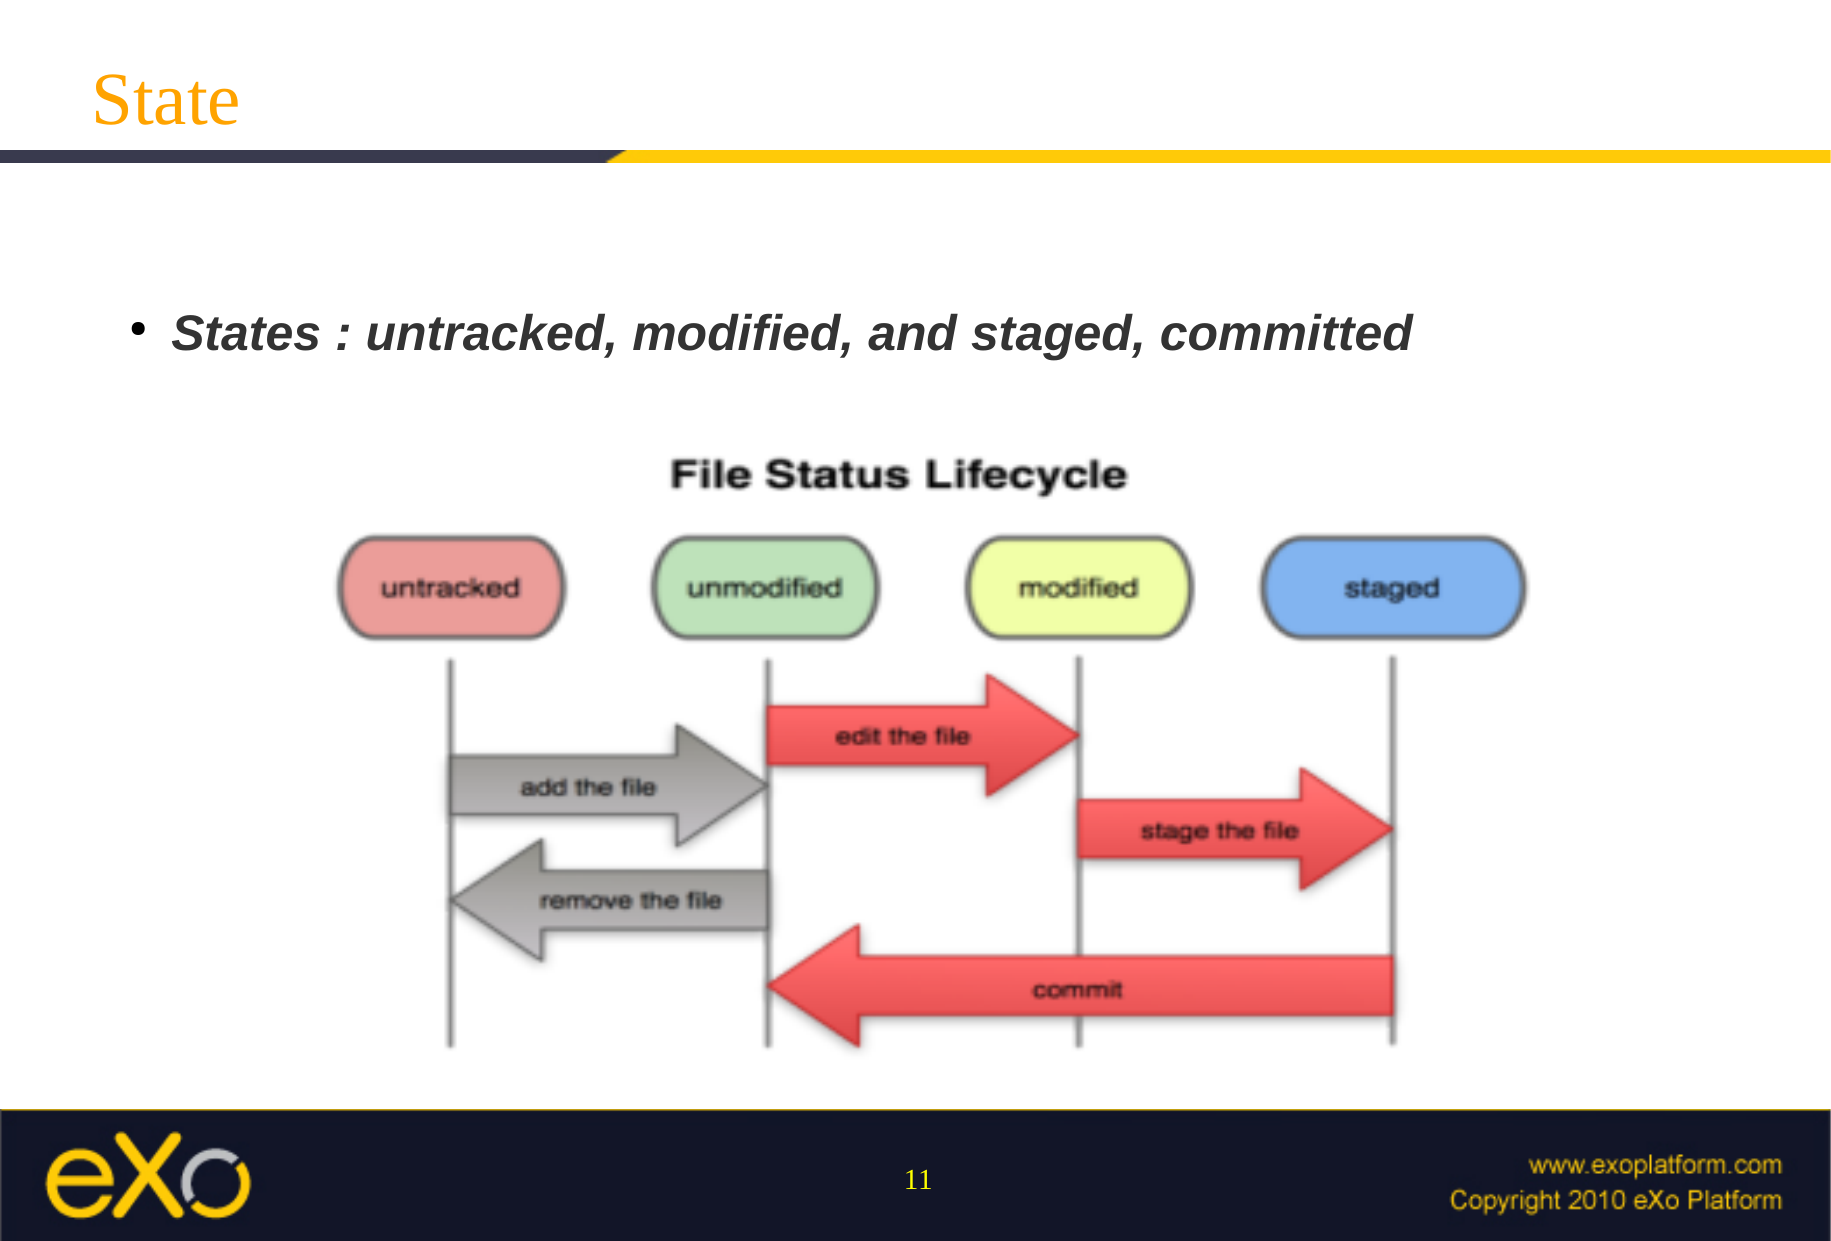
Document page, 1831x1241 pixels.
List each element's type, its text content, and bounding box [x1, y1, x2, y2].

text_box State [91, 49, 1740, 151]
list States : untracked, modiﬁed, and staged, committed [128, 300, 1726, 451]
picture [0, 1109, 1831, 1241]
picture [300, 449, 1576, 1088]
picture [0, 150, 1831, 163]
